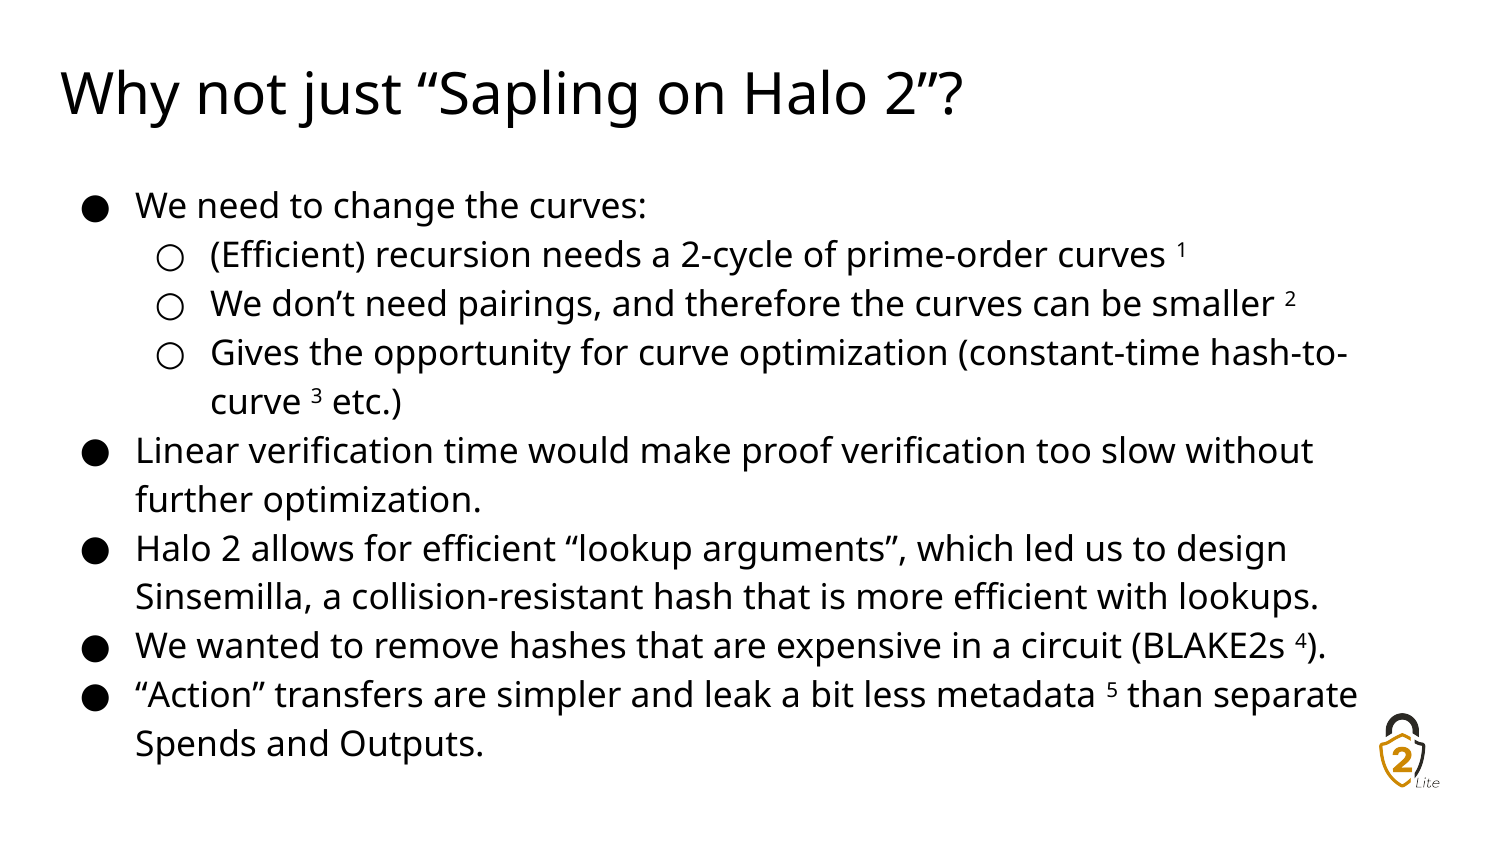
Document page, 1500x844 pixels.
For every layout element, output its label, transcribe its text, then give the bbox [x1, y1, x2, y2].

title Why not just “Sapling on Halo 2”? [60, 56, 1434, 151]
picture [1409, 713, 1440, 788]
text_box We need to change the curves: (Efficient) recursion needs a 2-cycle of prime-order curves 1 We don’t need pairings, and therefore the curves can be smaller 2 Gives the opportunity for curve optimization (constant-time hash-to-curve 3 etc.) Linear verification time would make proof verification too slow without further optimization. Halo 2 allows for efficient “lookup arguments”, which led us to design Sinsemilla, a collision-resistant hash that is more efficient with lookups. We wanted to remove hashes that are expensive in a circuit (BLAKE2s 4). “Action” transfers are simpler and leak a bit less metadata 5 than separate Spends and Outputs. [59, 176, 1409, 797]
